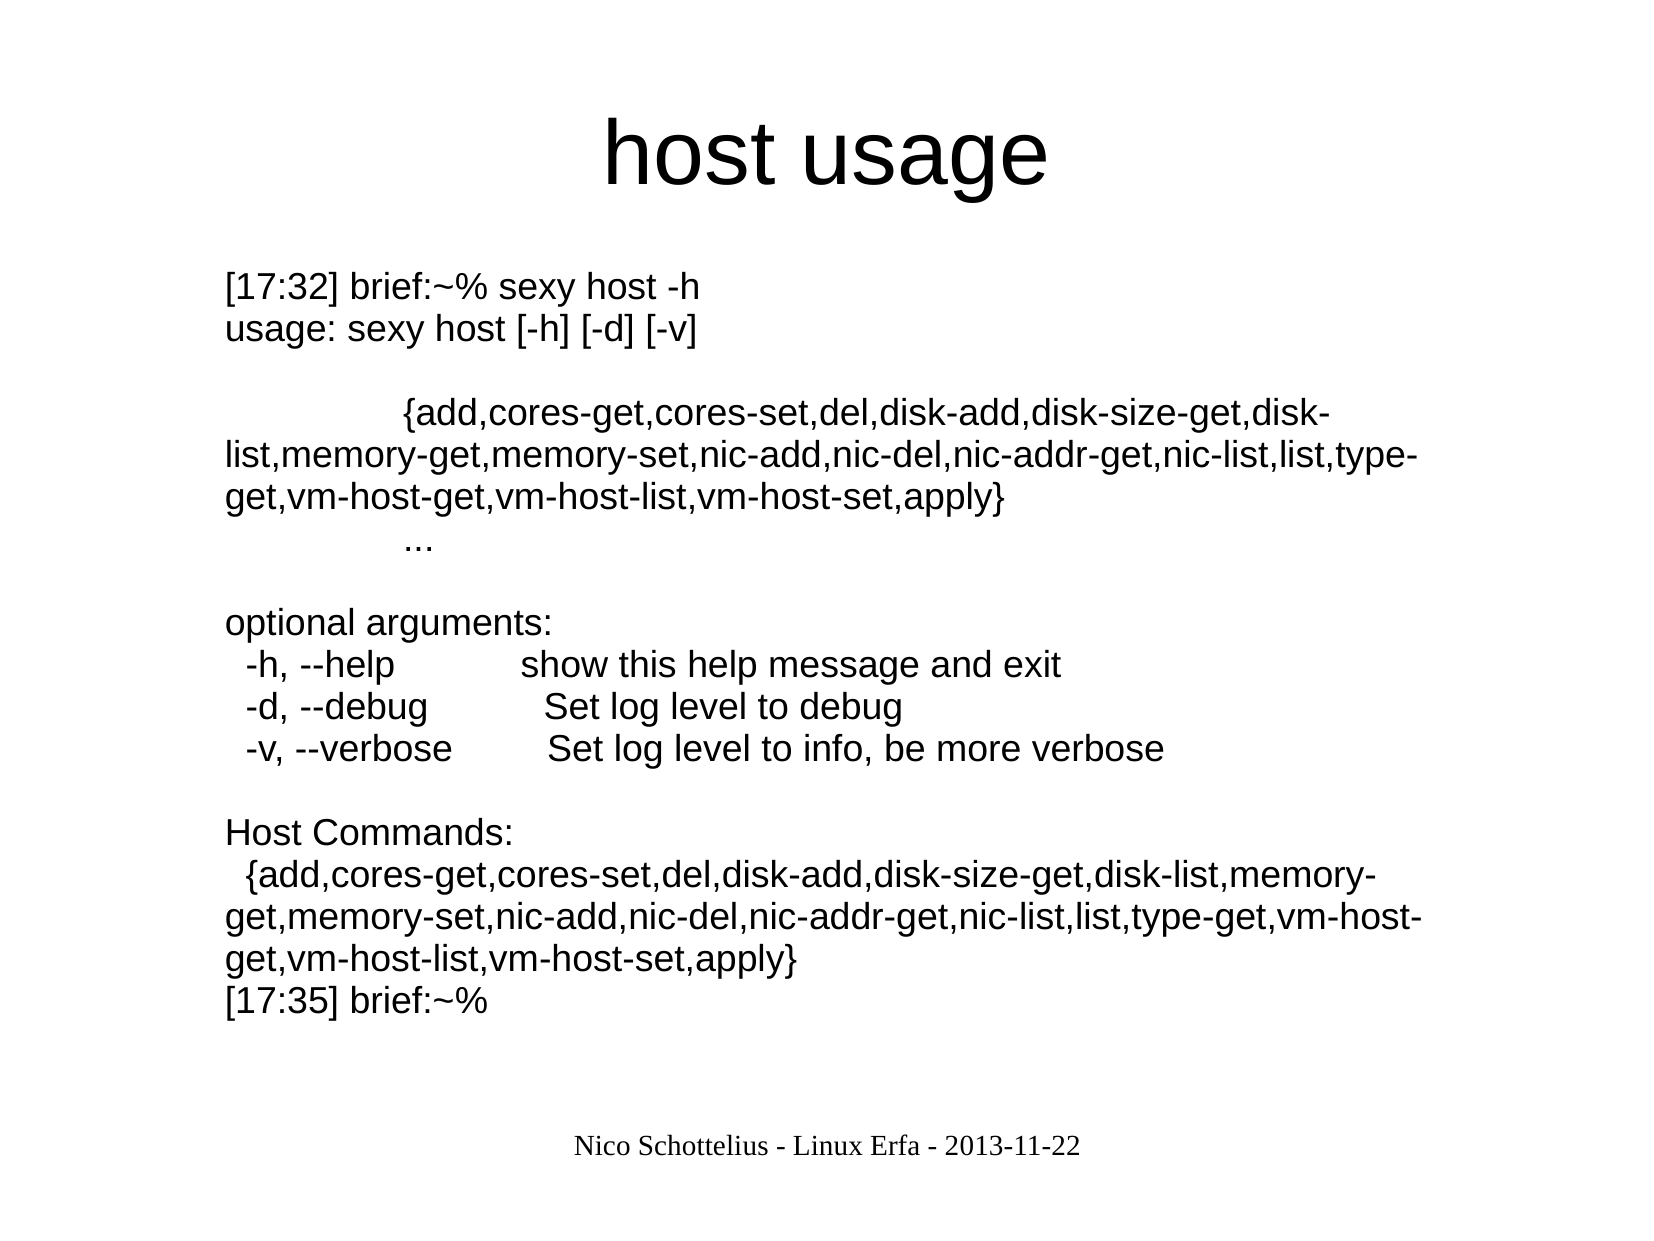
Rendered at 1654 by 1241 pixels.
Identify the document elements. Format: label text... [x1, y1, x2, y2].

title host usage [82, 49, 1571, 257]
text_box [17:32] brief:~% sexy host -h usage: sexy host [-h] [-d] [-v] {add,cores-get,cores-set,del,disk-add,disk-size-get,disk-list,memory-get,memory-set,nic-add,nic-del,nic-addr-get,nic-list,list,type-get,vm-host-get,vm-host-list,vm-host-set,apply} ... optional arguments: -h, --help show this help message and exit -d, --debug Set log level to debug -v, --verbose Set log level to info, be more verbose Host Commands: {add,cores-get,cores-set,del,disk-add,disk-size-get,disk-list,memory-get,memory-set,nic-add,nic-del,nic-addr-get,nic-list,list,type-get,vm-host-get,vm-host-list,vm-host-set,apply} [17:35] brief:~% [209, 258, 1547, 1241]
